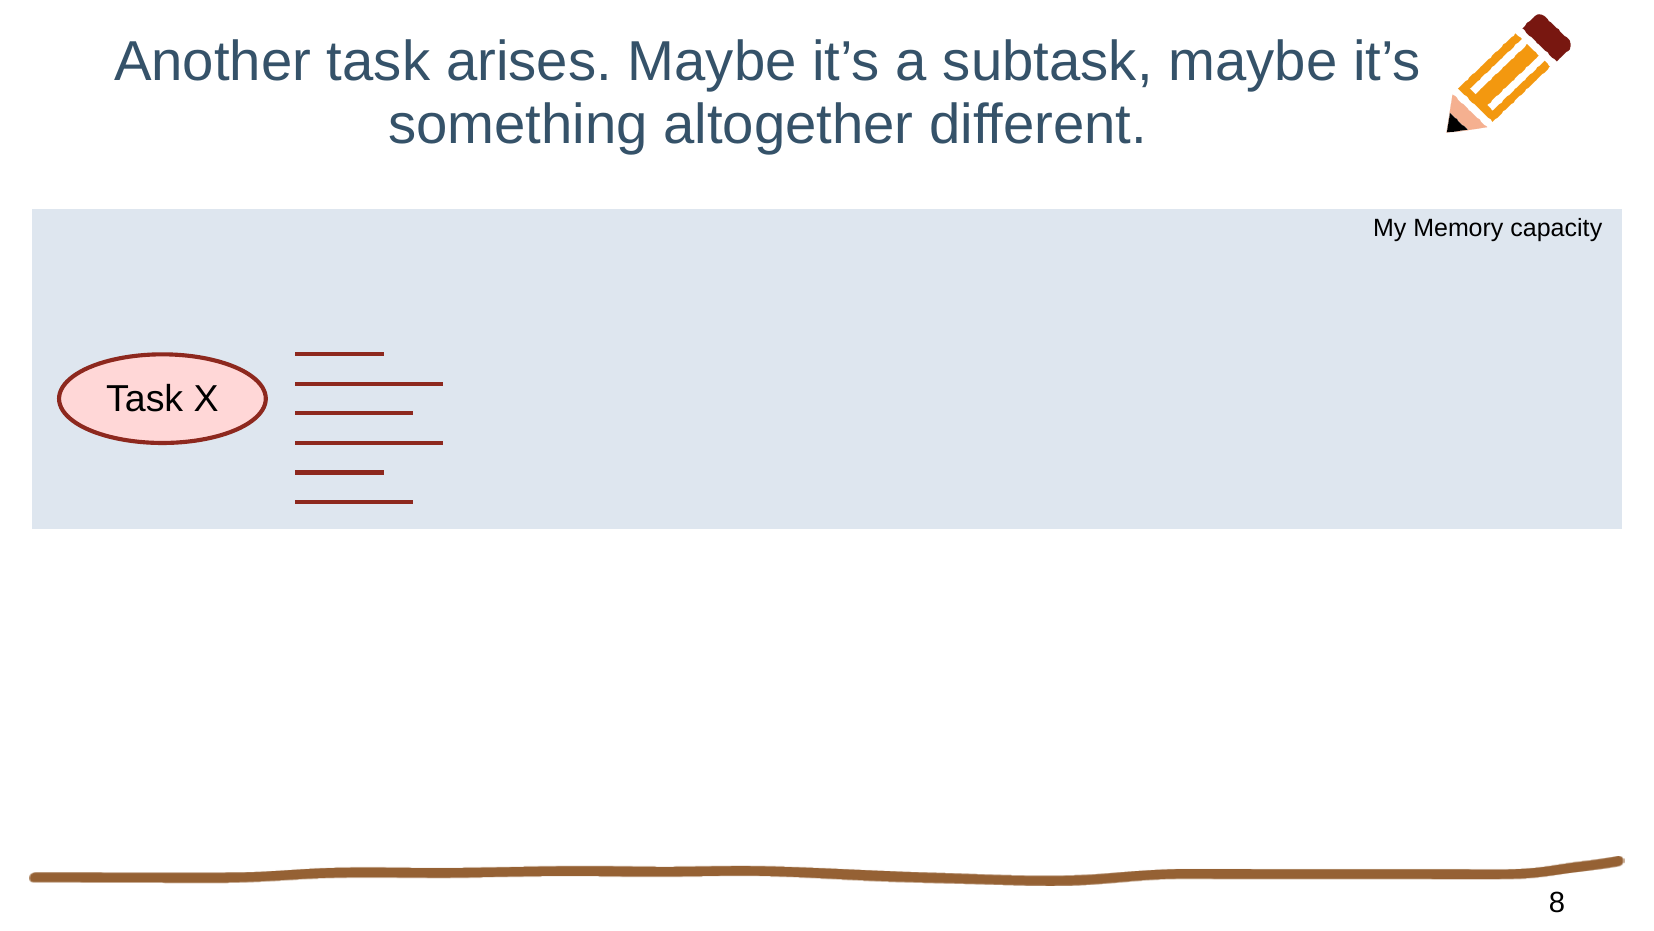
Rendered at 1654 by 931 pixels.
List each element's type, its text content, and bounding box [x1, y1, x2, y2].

picture [1446, 14, 1571, 133]
text_box [29, 206, 1625, 532]
text_box My Memory capacity [1358, 206, 1618, 250]
title Another task arises. Maybe it’s a subtask, maybe it’s something altogether different. [88, 29, 1447, 206]
picture [29, 856, 1625, 886]
text_box Task X [59, 354, 266, 443]
